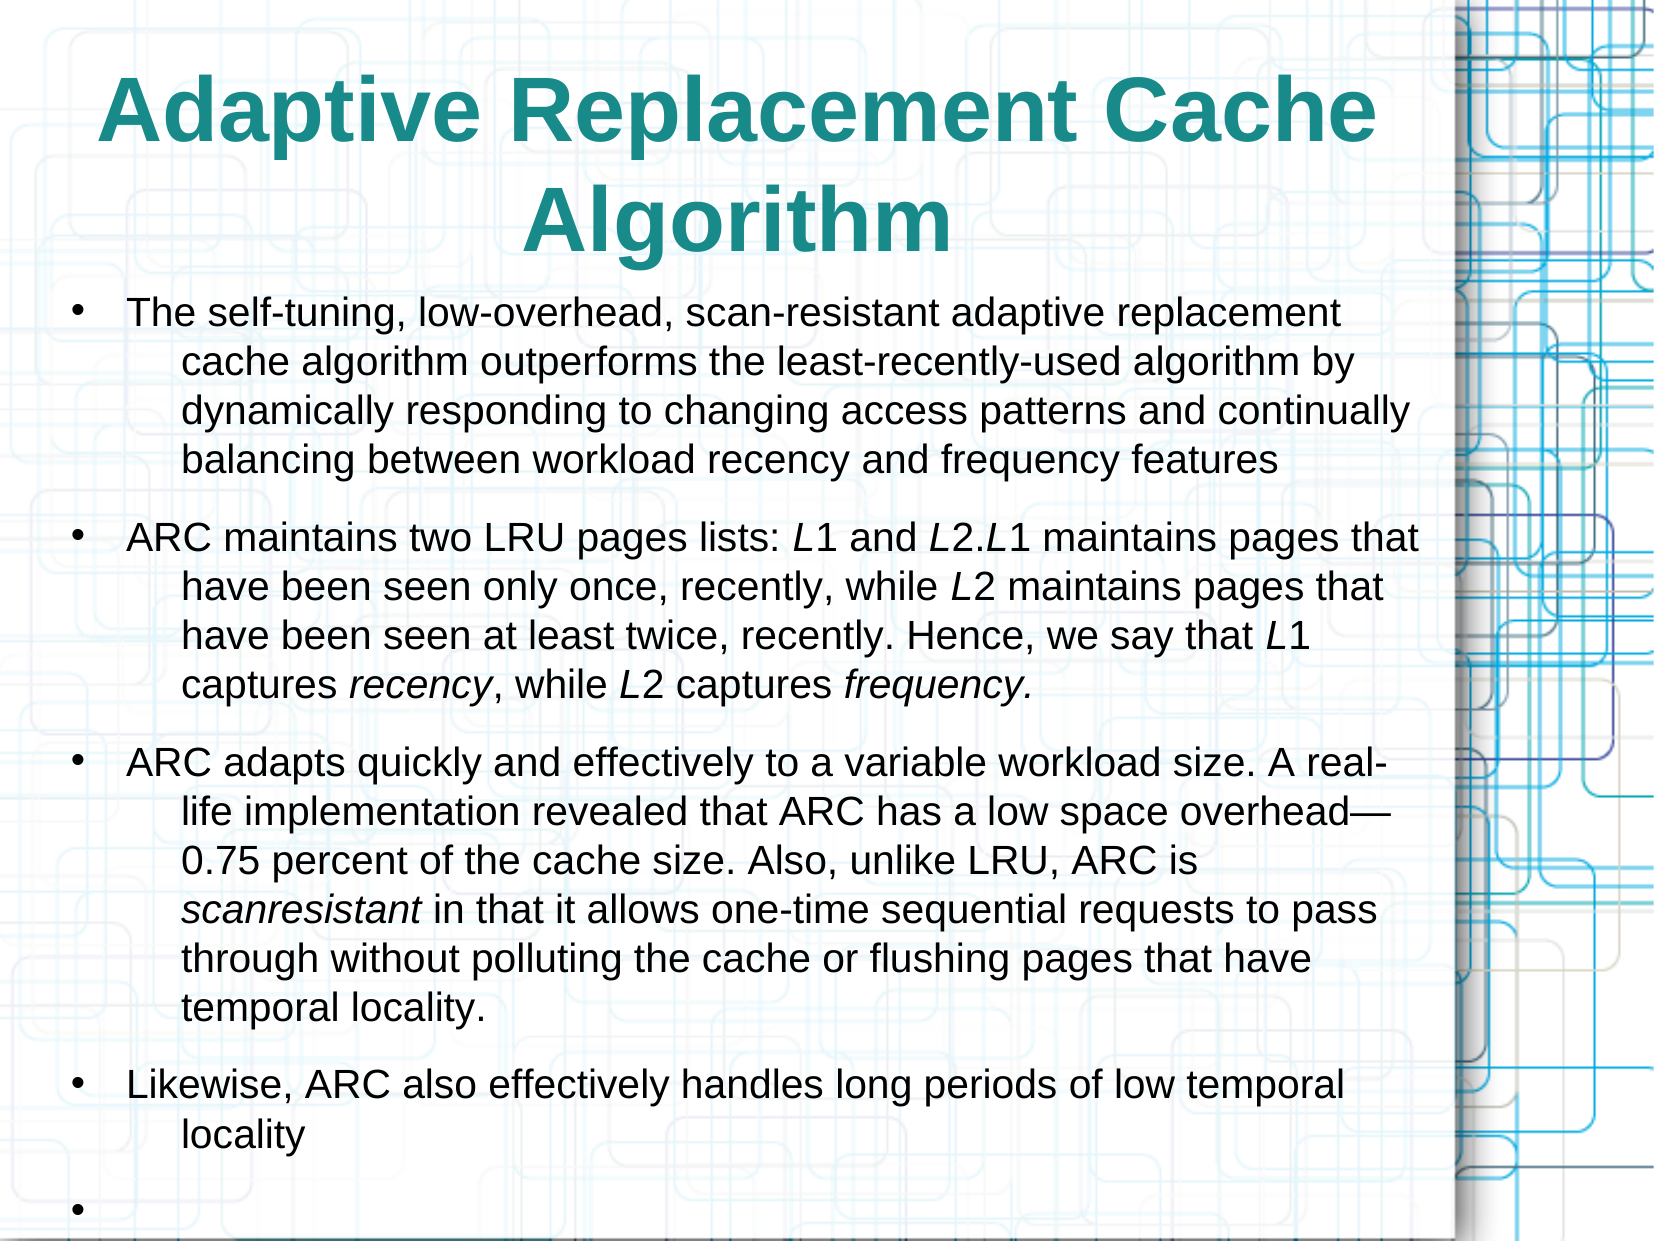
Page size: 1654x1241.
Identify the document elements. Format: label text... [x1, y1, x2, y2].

title Adaptive Replacement Cache Algorithm [59, 49, 1418, 257]
list The self-tuning, low-overhead, scan-resistant adaptive replacement cache algorithm outperforms the least-recently-used algorithm by dynamically responding to changing access patterns and continually balancing between workload recency and frequency features ARC maintains two LRU pages lists: L1 and L2.L1 maintains pages that have been seen only once, recently, while L2 maintains pages that have been seen at least twice, recently. Hence, we say that L1 captures recency, while L2 captures frequency. ARC adapts quickly and effectively to a variable workload size. A real-life implementation revealed that ARC has a low space overhead—0.75 percent of the cache size. Also, unlike LRU, ARC is scanresistant in that it allows one-time sequential requests to pass through without polluting the cache or flushing pages that have temporal locality. Likewise, ARC also effectively handles long periods of low temporal locality [70, 285, 1439, 1196]
